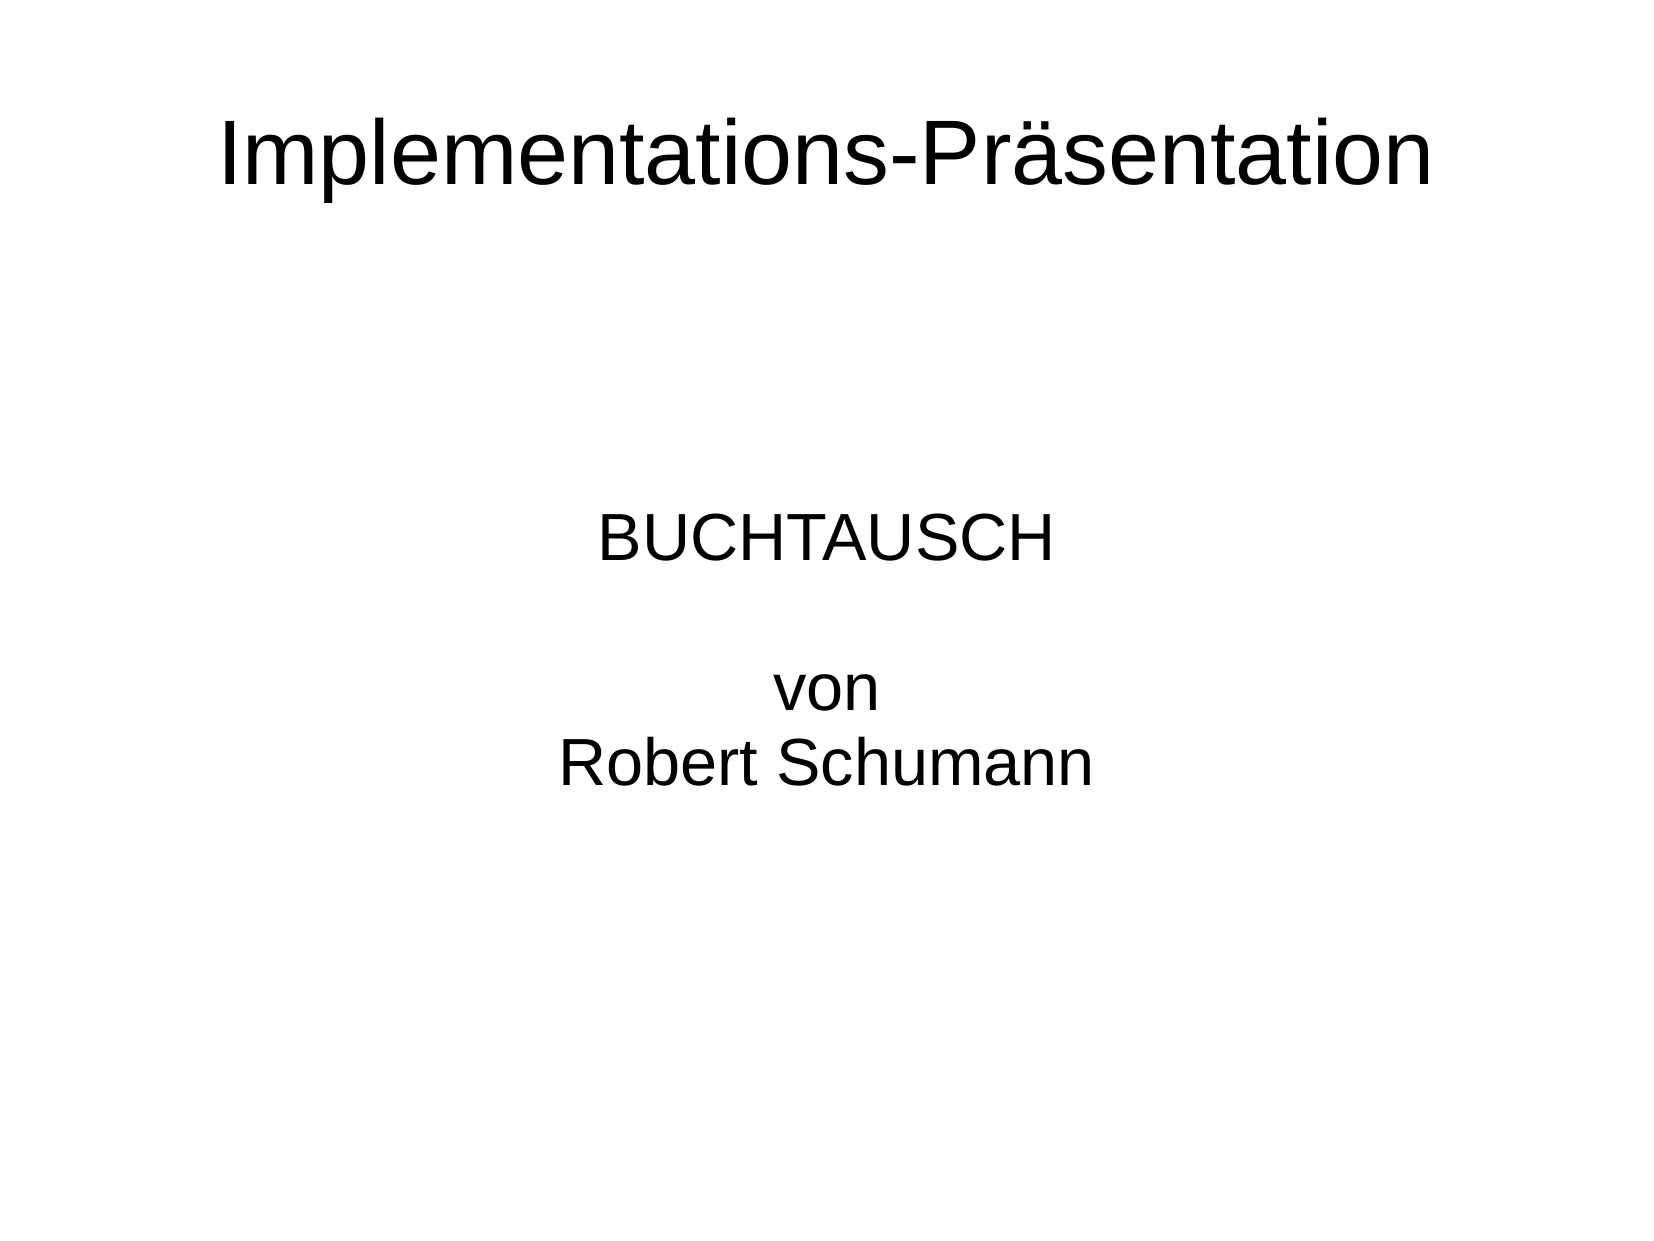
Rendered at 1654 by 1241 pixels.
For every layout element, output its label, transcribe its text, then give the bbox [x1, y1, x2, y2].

subtitle BUCHTAUSCH von Robert Schumann [82, 290, 1571, 1010]
title Implementations-Präsentation [82, 49, 1571, 257]
